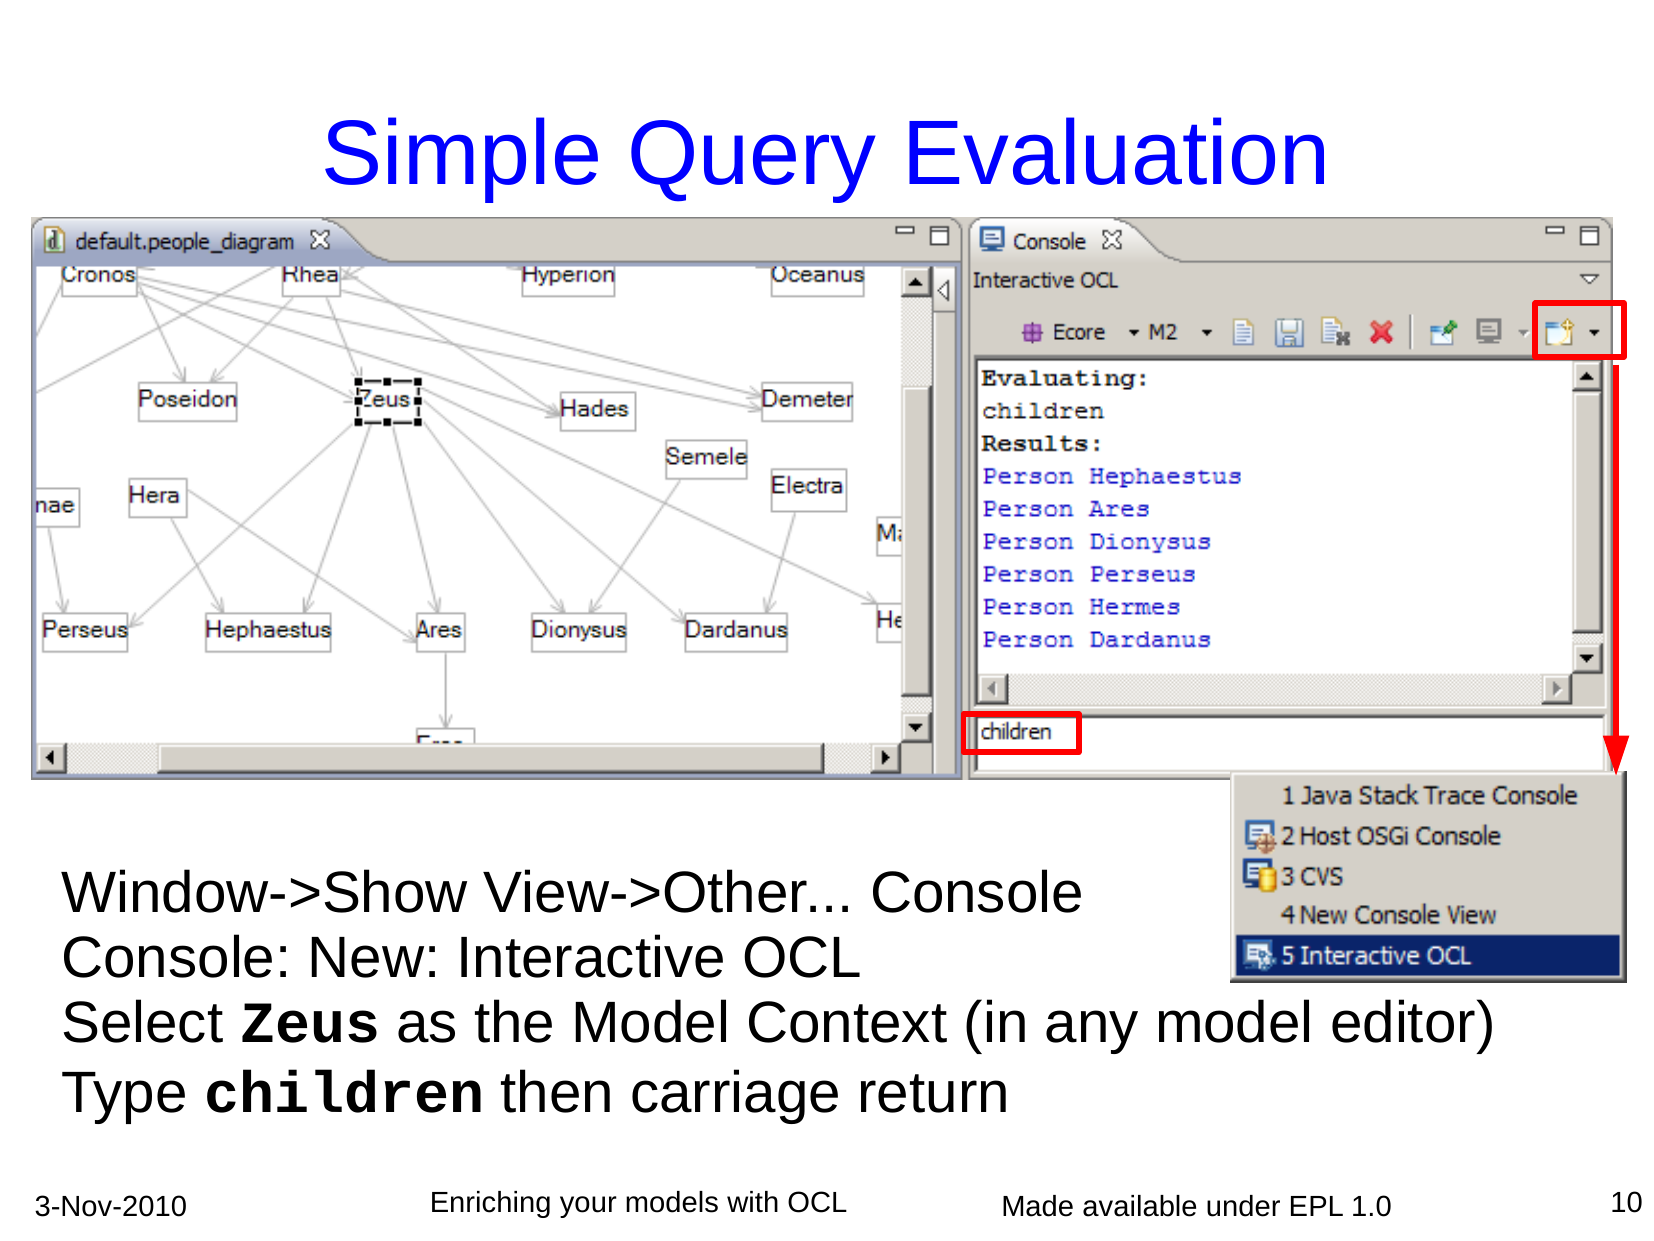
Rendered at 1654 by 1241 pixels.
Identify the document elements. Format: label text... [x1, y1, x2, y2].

picture [31, 217, 1627, 983]
picture [1538, 306, 1613, 354]
list Window->Show View->Other... Console Console: New: Interactive OCL Select Zeus as the Model Context (in any model editor) Type children then carriage return [61, 859, 1582, 1133]
title Simple Query Evaluation [82, 49, 1571, 257]
